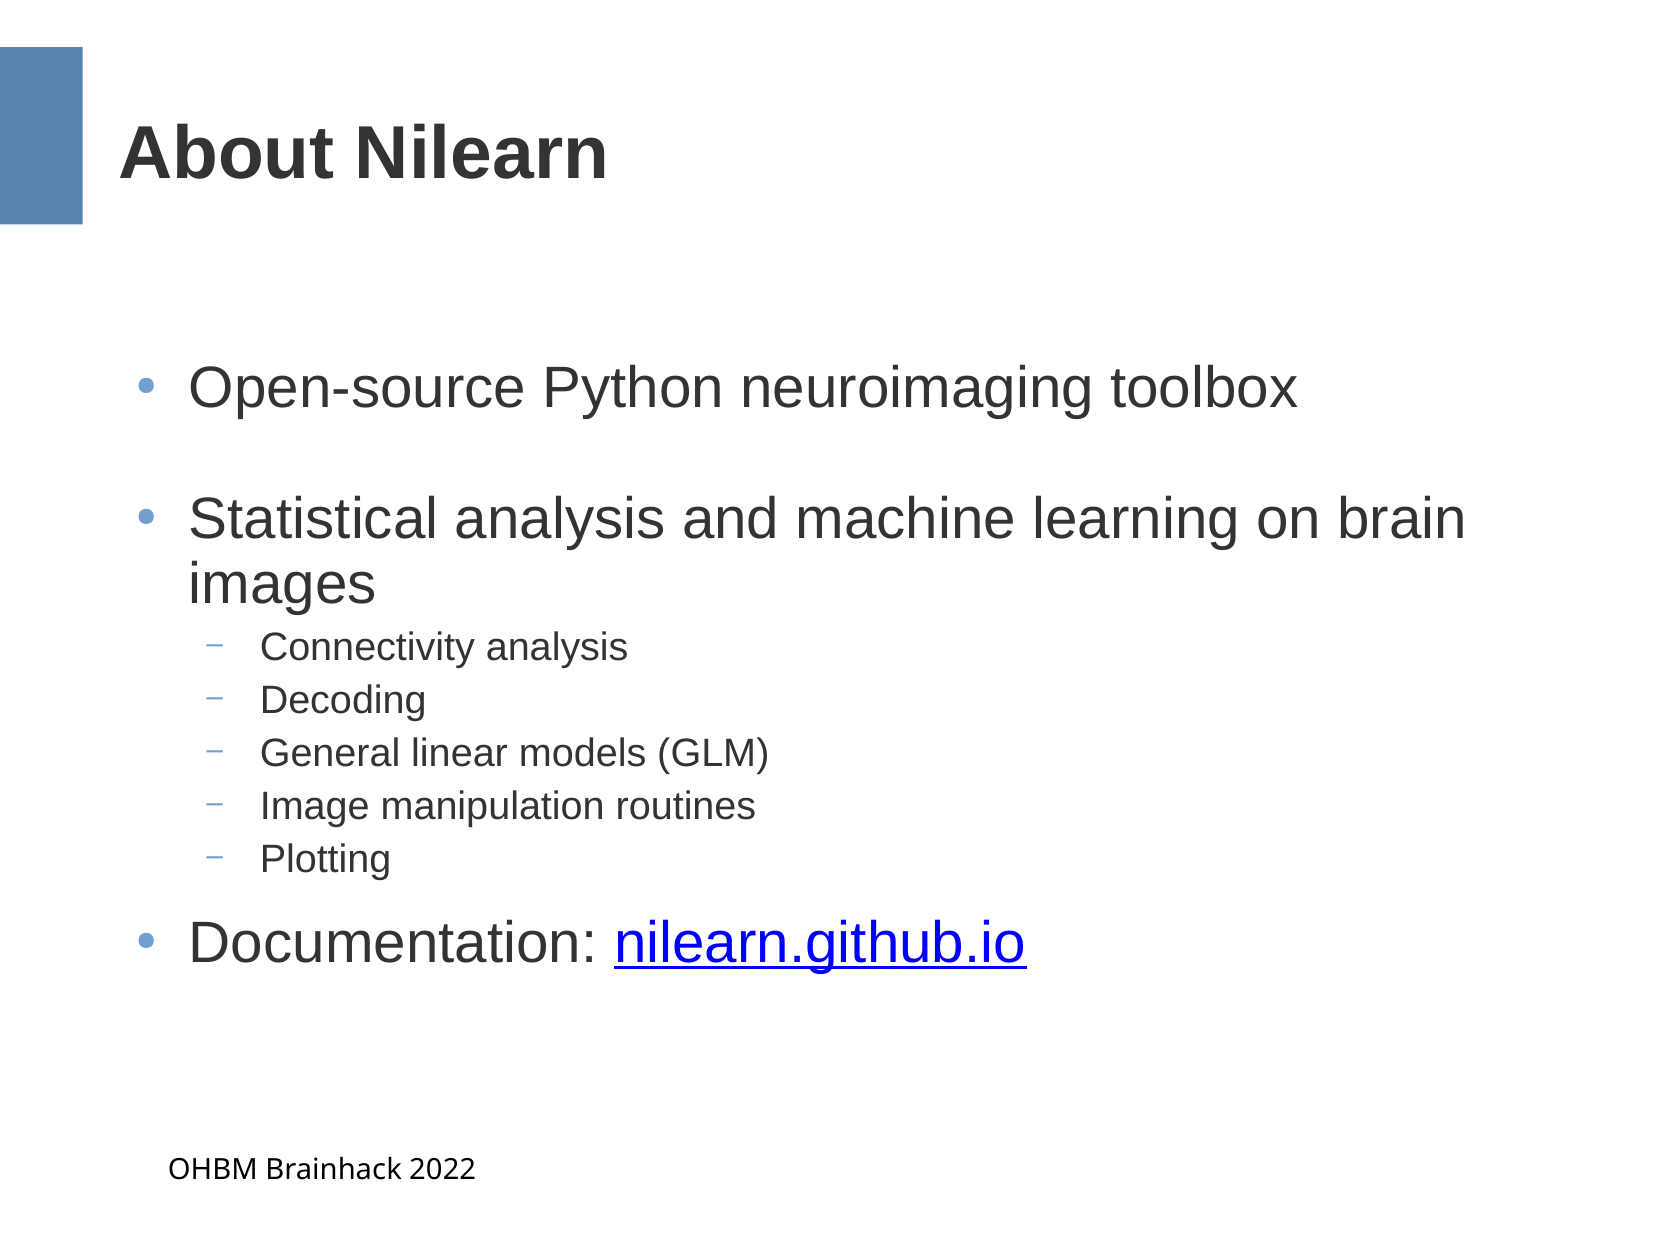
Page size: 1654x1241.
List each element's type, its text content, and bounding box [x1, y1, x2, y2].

list Open-source Python neuroimaging toolbox Statistical analysis and machine learning on brain images Connectivity analysis Decoding General linear models (GLM) Image manipulation routines Plotting Documentation: nilearn.github.io [118, 354, 1536, 1074]
title About Nilearn [118, 49, 1571, 257]
